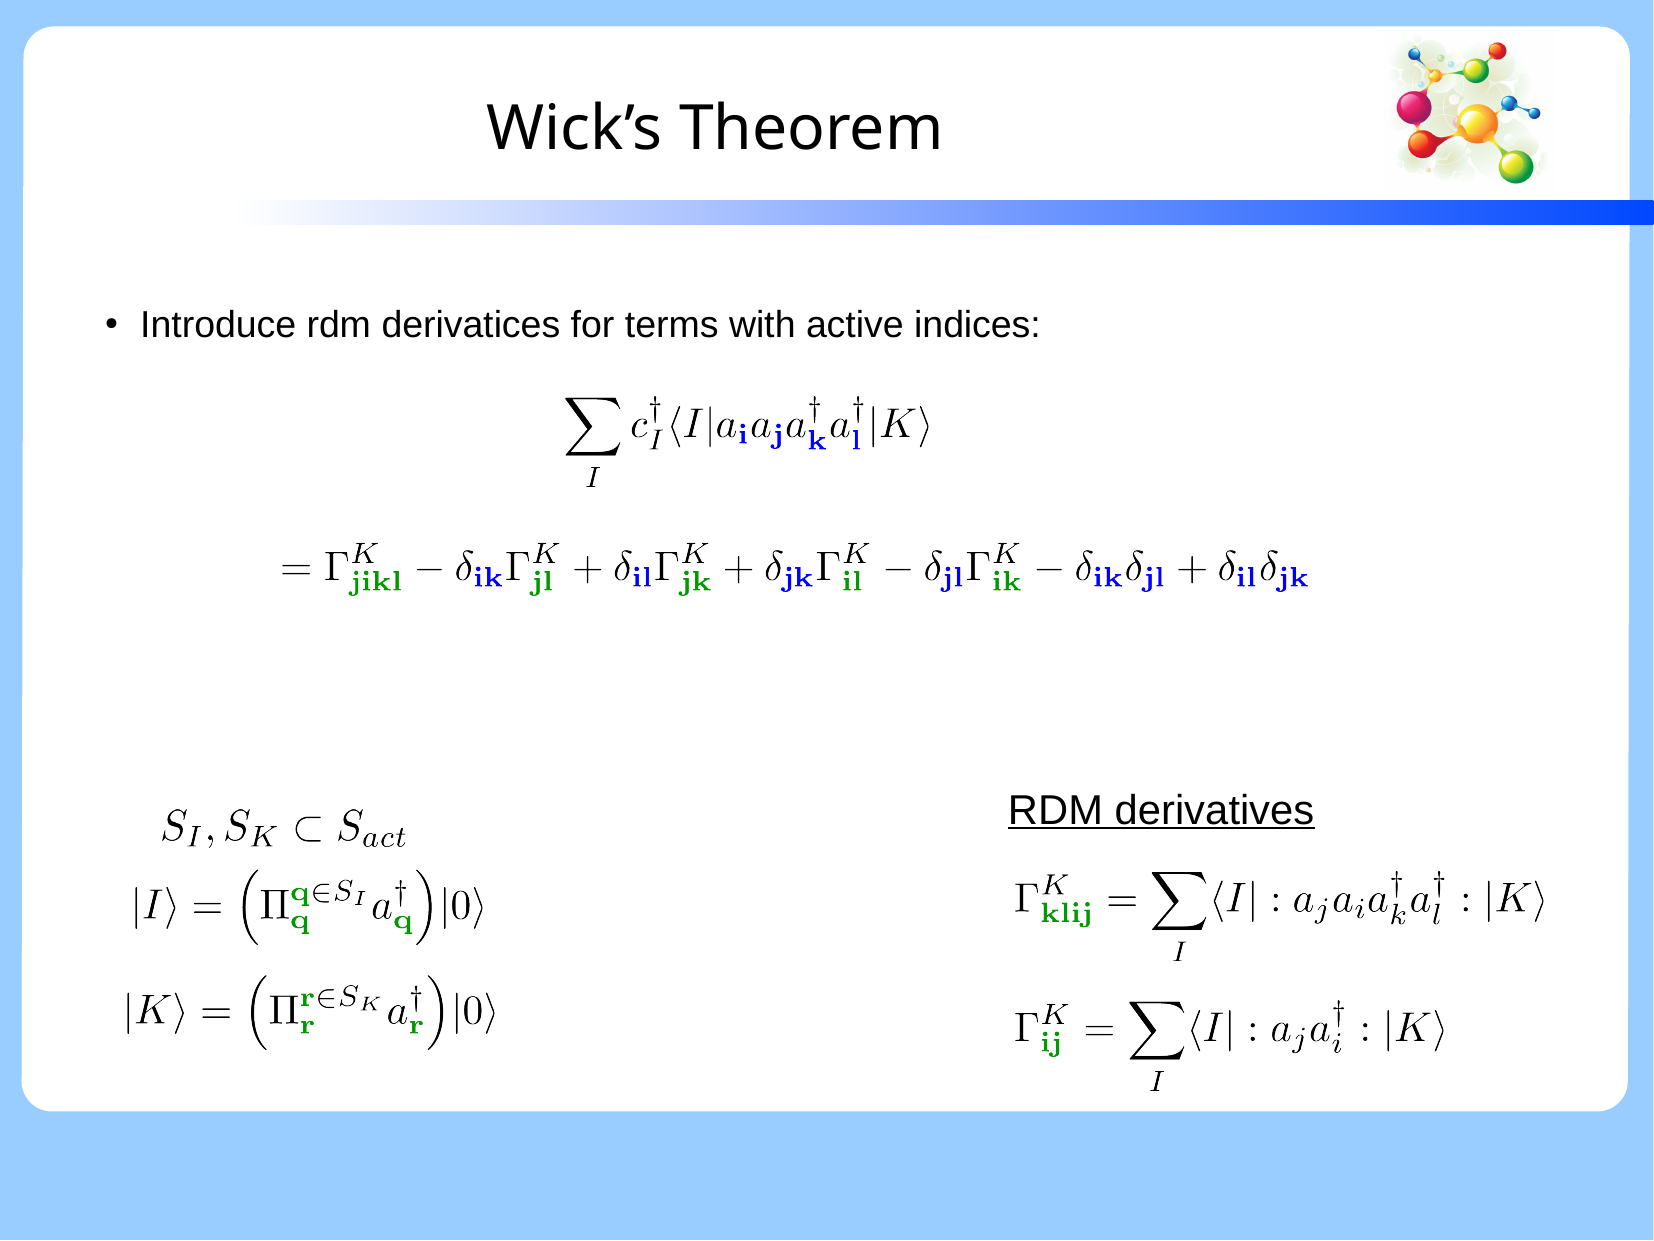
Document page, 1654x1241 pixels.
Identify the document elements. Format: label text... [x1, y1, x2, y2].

picture [1382, 29, 1556, 195]
picture [135, 869, 483, 945]
table_cell [956, 201, 961, 224]
text_box RDM derivatives [993, 779, 1549, 841]
picture [282, 542, 1308, 596]
picture [1015, 1000, 1444, 1091]
picture [162, 809, 406, 848]
picture [565, 396, 929, 487]
text_box Introduce rdm derivatices for terms with active indices: [90, 254, 1576, 1241]
table_cell [873, 201, 877, 224]
title Wick’s Theorem [82, 49, 1332, 201]
picture [127, 975, 495, 1051]
picture [1015, 871, 1544, 961]
